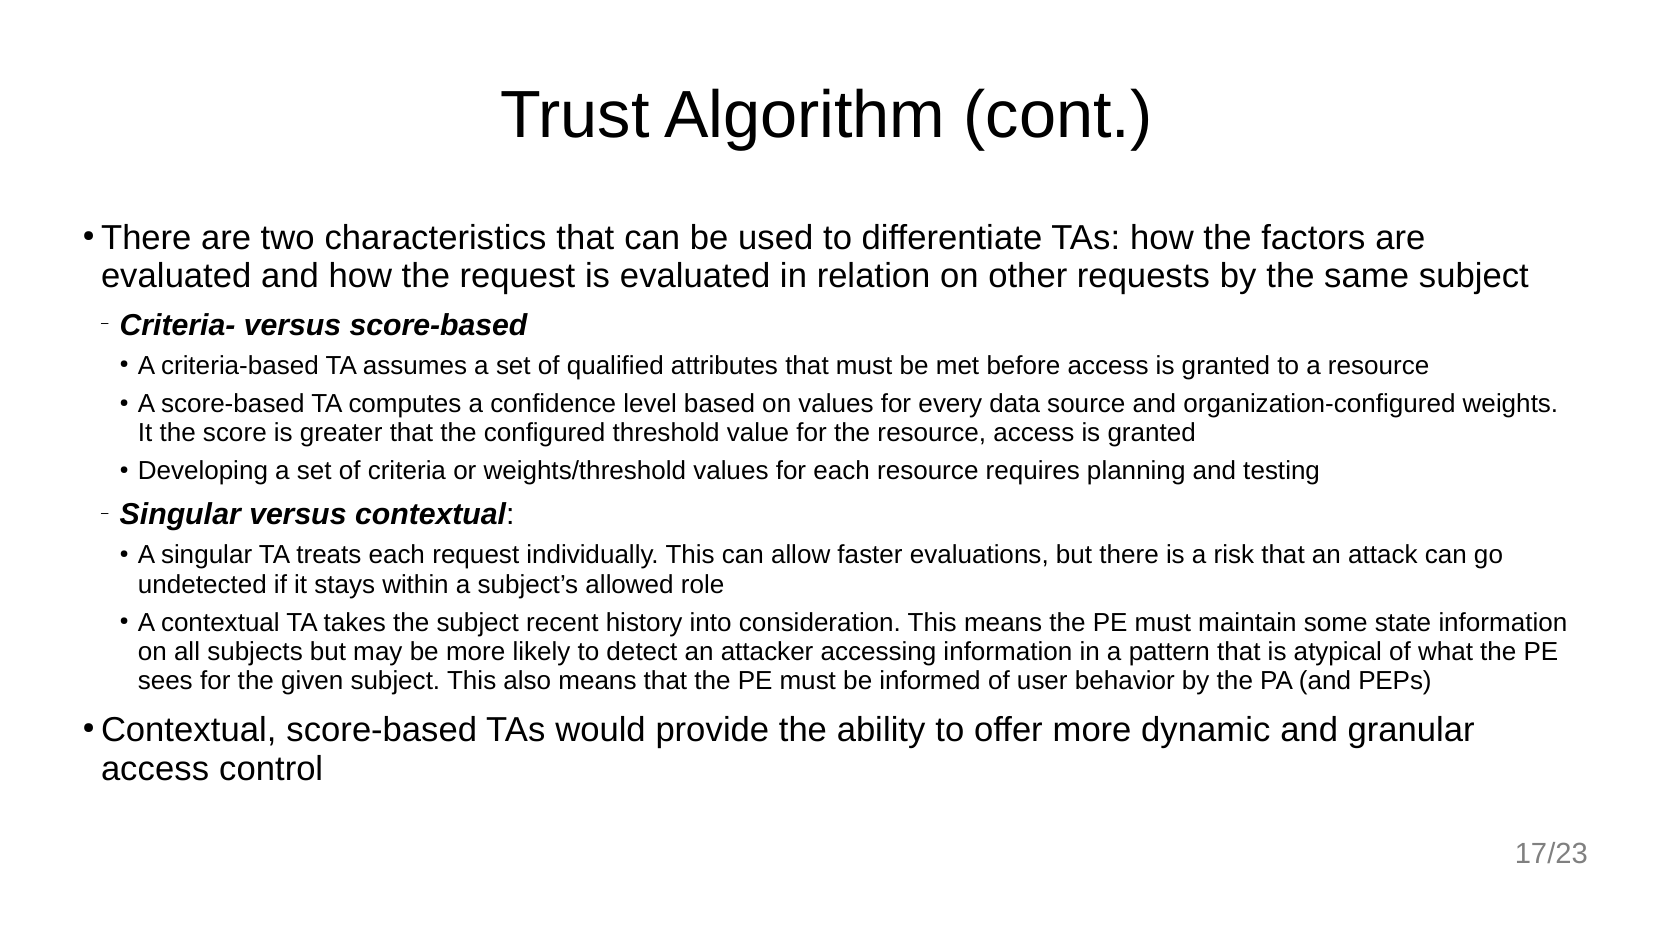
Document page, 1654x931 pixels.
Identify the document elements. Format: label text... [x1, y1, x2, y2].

list There are two characteristics that can be used to differentiate TAs: how the factors are evaluated and how the request is evaluated in relation on other requests by the same subject Criteria- versus score-based A criteria-based TA assumes a set of qualified attributes that must be met before access is granted to a resource A score-based TA computes a confidence level based on values for every data source and organization-configured weights. It the score is greater that the configured threshold value for the resource, access is granted Developing a set of criteria or weights/threshold values for each resource requires planning and testing Singular versus contextual: A singular TA treats each request individually. This can allow faster evaluations, but there is a risk that an attack can go undetected if it stays within a subject’s allowed role A contextual TA takes the subject recent history into consideration. This means the PE must maintain some state information on all subjects but may be more likely to detect an attacker accessing information in a pattern that is atypical of what the PE sees for the given subject. This also means that the PE must be informed of user behavior by the PA (and PEPs) Contextual, score-based TAs would provide the ability to offer more dynamic and granular access control [82, 217, 1571, 826]
title Trust Algorithm (cont.) [82, 37, 1571, 193]
text_box <number>/23 [1500, 829, 1651, 931]
